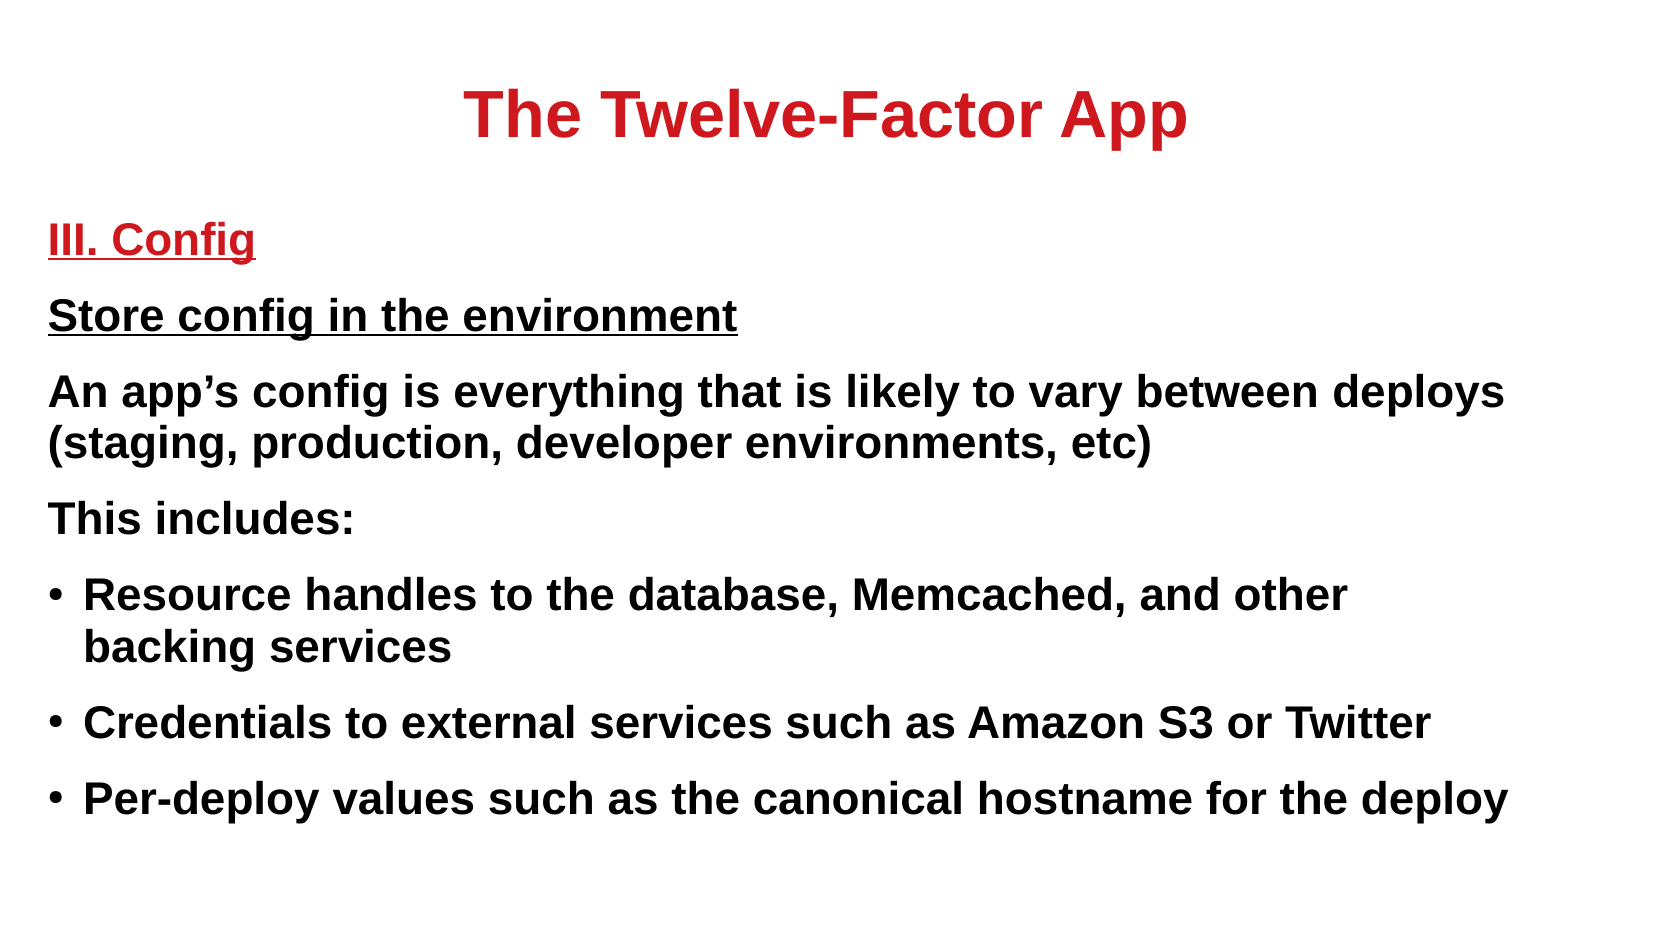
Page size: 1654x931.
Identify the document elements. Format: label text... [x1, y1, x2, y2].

text_box III. Config Store config in the environment An app’s config is everything that is likely to vary between deploys (staging, production, developer environments, etc) This includes: Resource handles to the database, Memcached, and other backing services Credentials to external services such as Amazon S3 or Twitter Per-deploy values such as the canonical hostname for the deploy [32, 206, 1546, 931]
title The Twelve-Factor App [82, 37, 1571, 193]
